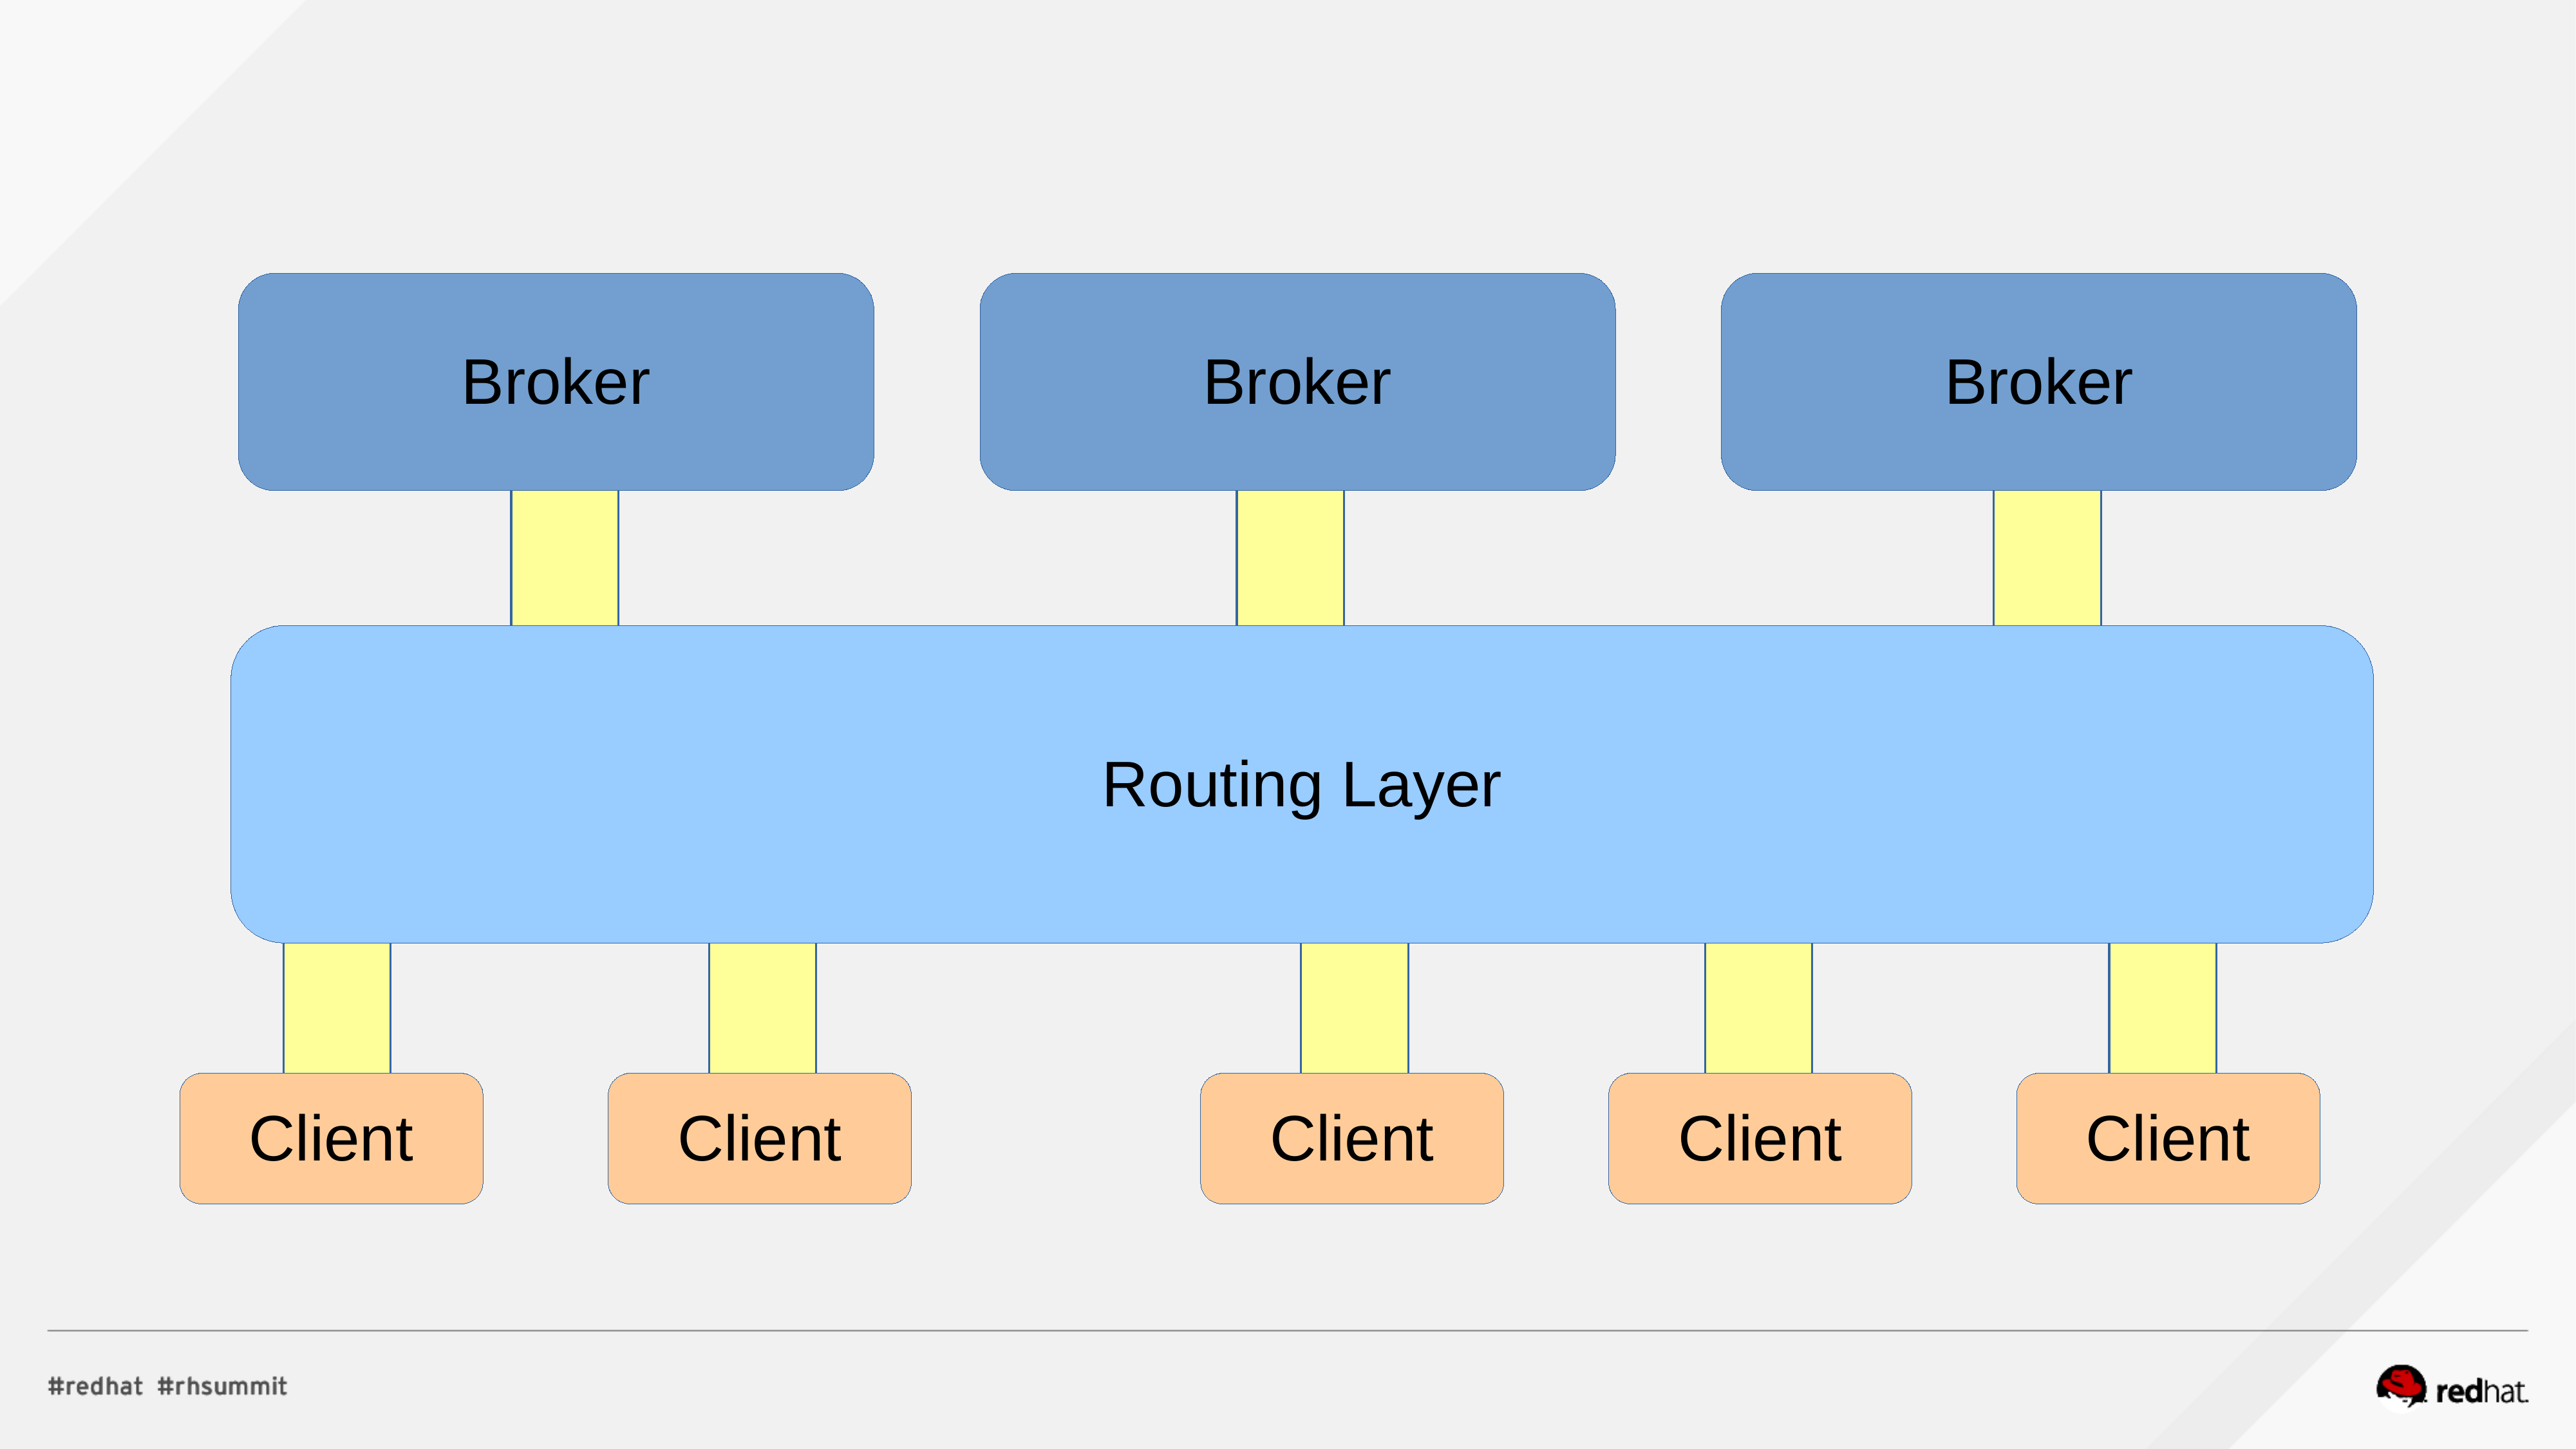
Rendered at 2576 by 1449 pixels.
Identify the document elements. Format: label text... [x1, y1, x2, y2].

text_box Client [1608, 1073, 1912, 1204]
text_box [283, 943, 391, 1073]
text_box [2109, 943, 2217, 1073]
text_box [1993, 491, 2101, 625]
text_box Routing Layer [230, 625, 2374, 943]
text_box Client [2017, 1073, 2320, 1204]
text_box Broker [980, 273, 1616, 491]
text_box [709, 943, 816, 1073]
text_box Broker [1721, 273, 2357, 491]
text_box [1705, 943, 1812, 1073]
text_box [1301, 943, 1409, 1073]
picture [0, 0, 2576, 1449]
text_box Client [1200, 1073, 1504, 1204]
text_box [511, 491, 619, 625]
text_box [1237, 491, 1344, 625]
text_box Broker [238, 273, 874, 491]
text_box Client [180, 1073, 484, 1204]
text_box Client [608, 1073, 912, 1204]
